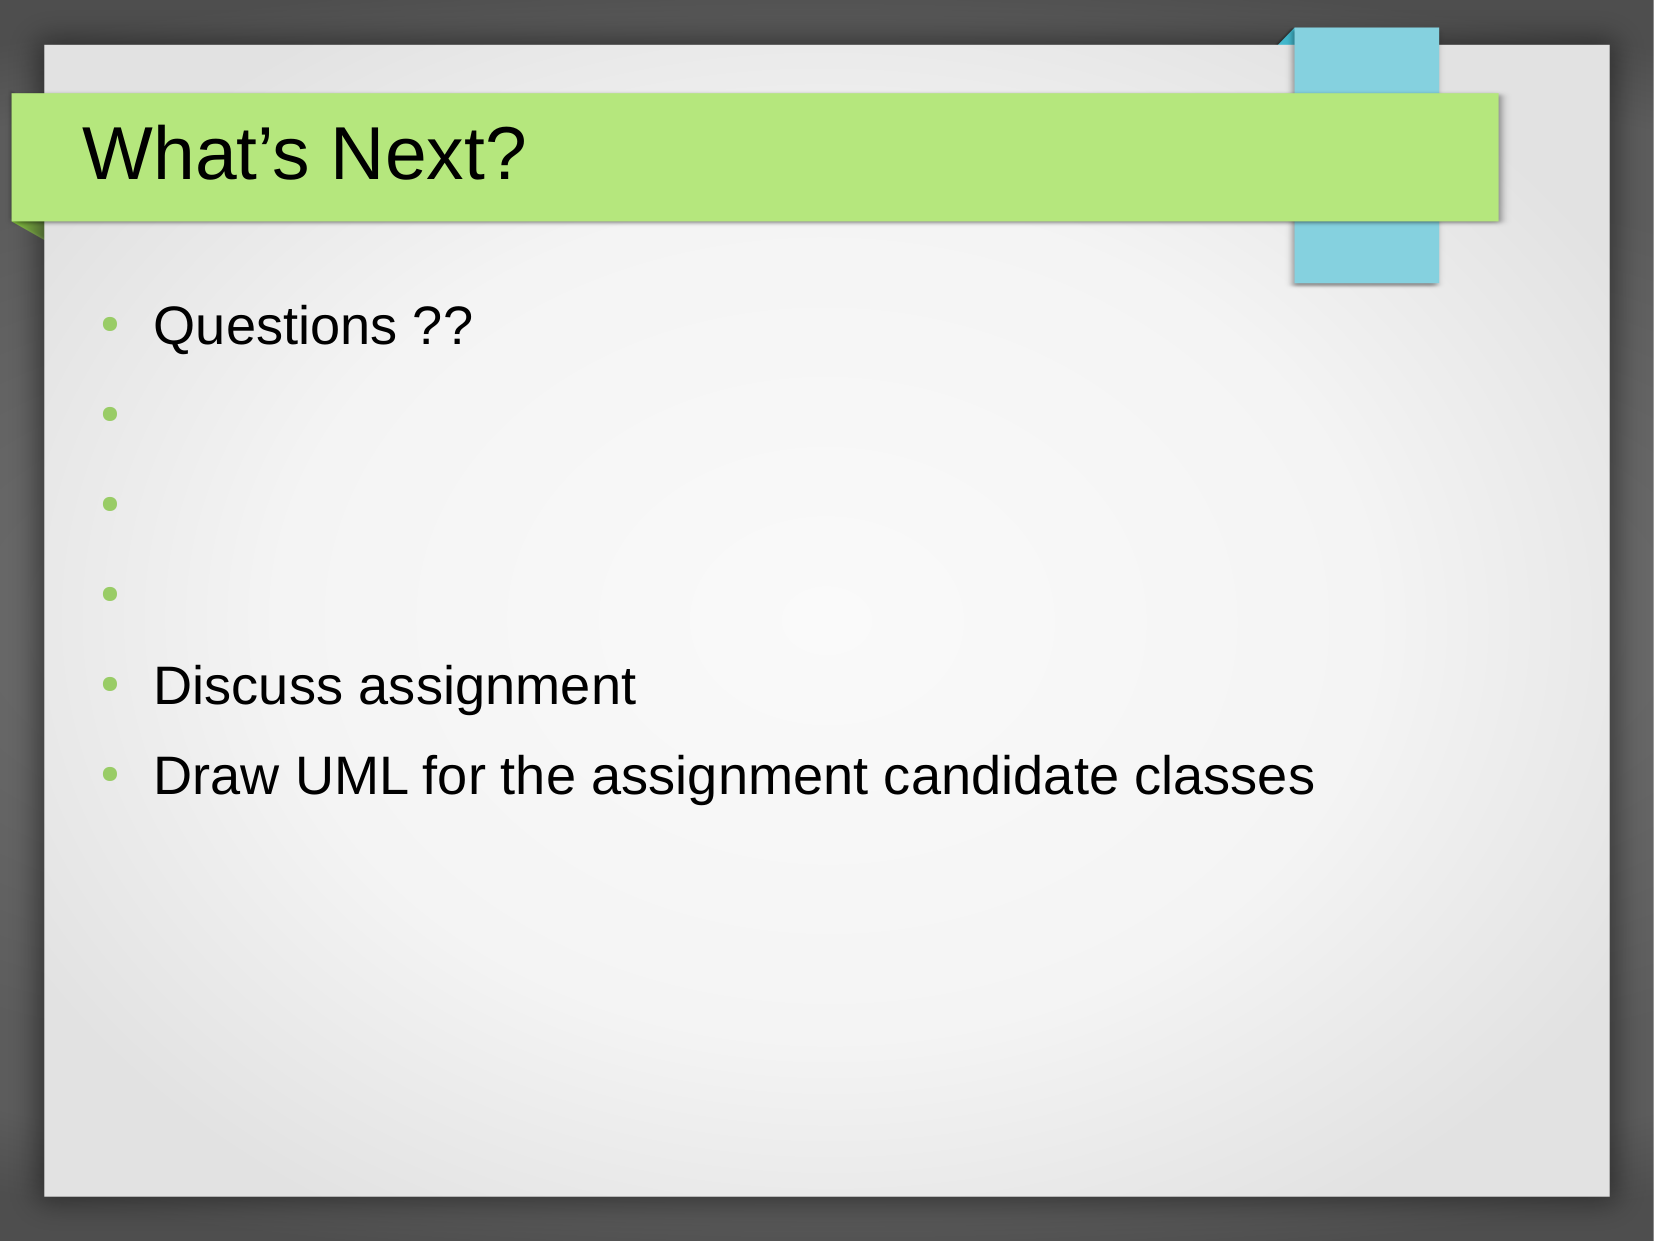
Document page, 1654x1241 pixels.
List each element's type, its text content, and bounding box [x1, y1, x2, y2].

picture [0, 0, 1654, 1241]
title What’s Next? [82, 94, 1264, 213]
list Questions ?? Discuss assignment Draw UML for the assignment candidate classes [82, 295, 1571, 1015]
